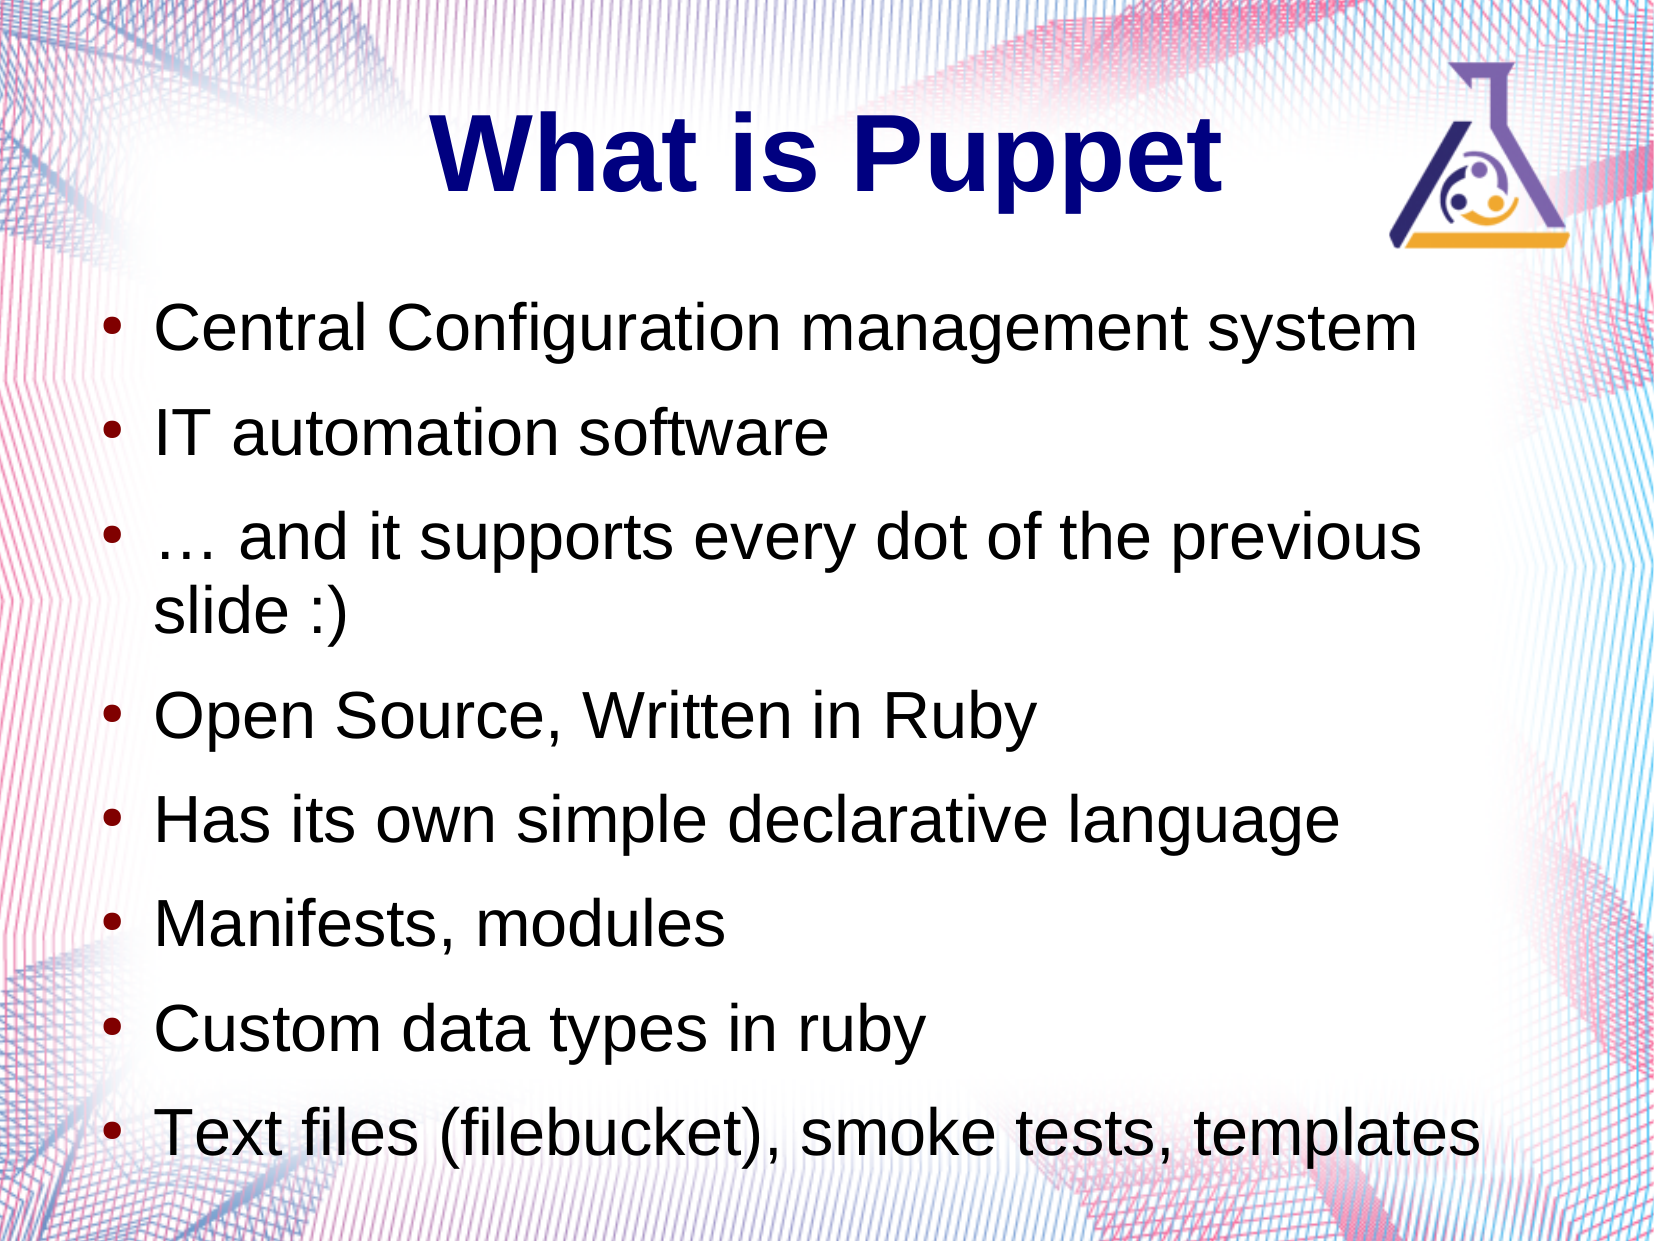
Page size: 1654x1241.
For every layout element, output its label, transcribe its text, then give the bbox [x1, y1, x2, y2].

picture [0, 0, 1654, 1241]
list Central Configuration management system IT automation software … and it supports every dot of the previous slide :) Open Source, Written in Ruby Has its own simple declarative language Manifests, modules Custom data types in ruby Text files (filebucket), smoke tests, templates [82, 290, 1571, 1170]
title What is Puppet [82, 49, 1571, 257]
